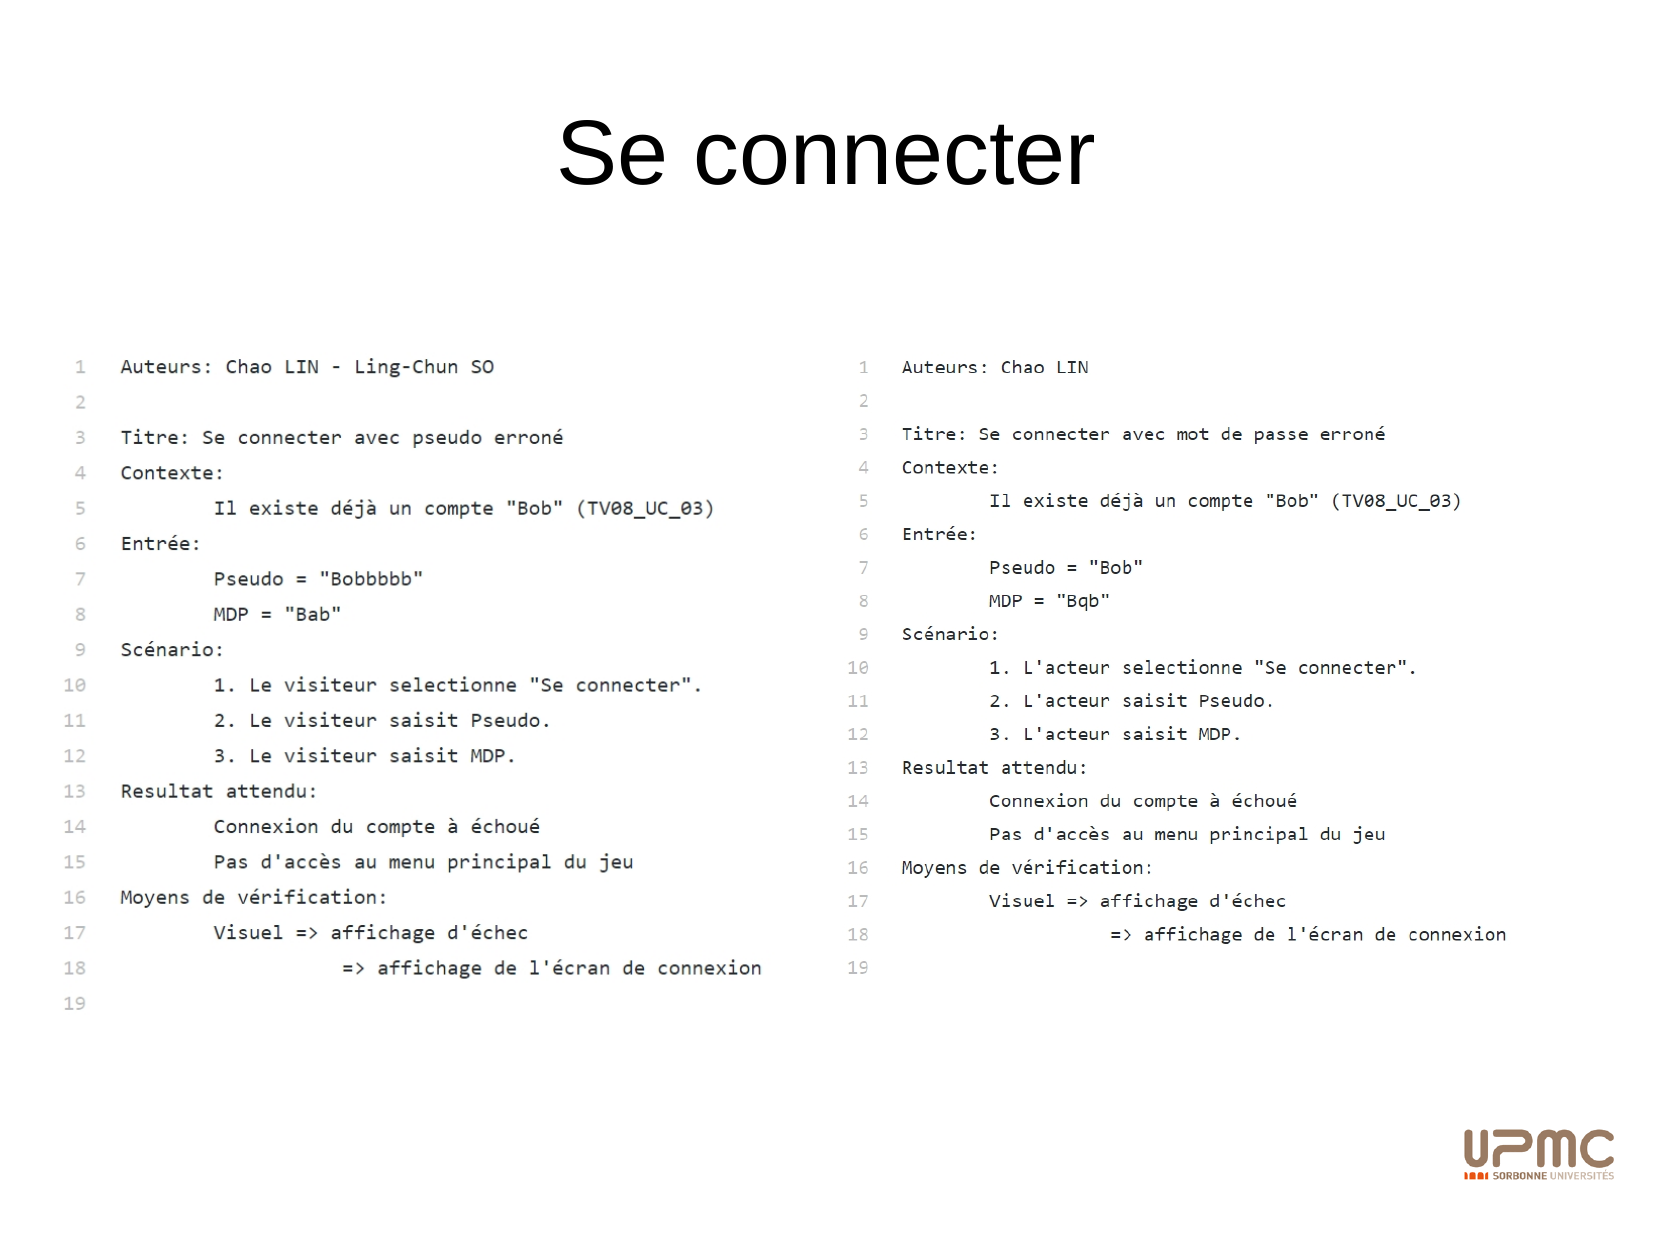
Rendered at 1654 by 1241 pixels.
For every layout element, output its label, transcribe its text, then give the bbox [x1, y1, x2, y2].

picture [47, 352, 1652, 1019]
title Se connecter [82, 49, 1571, 257]
picture [1464, 1104, 1614, 1205]
